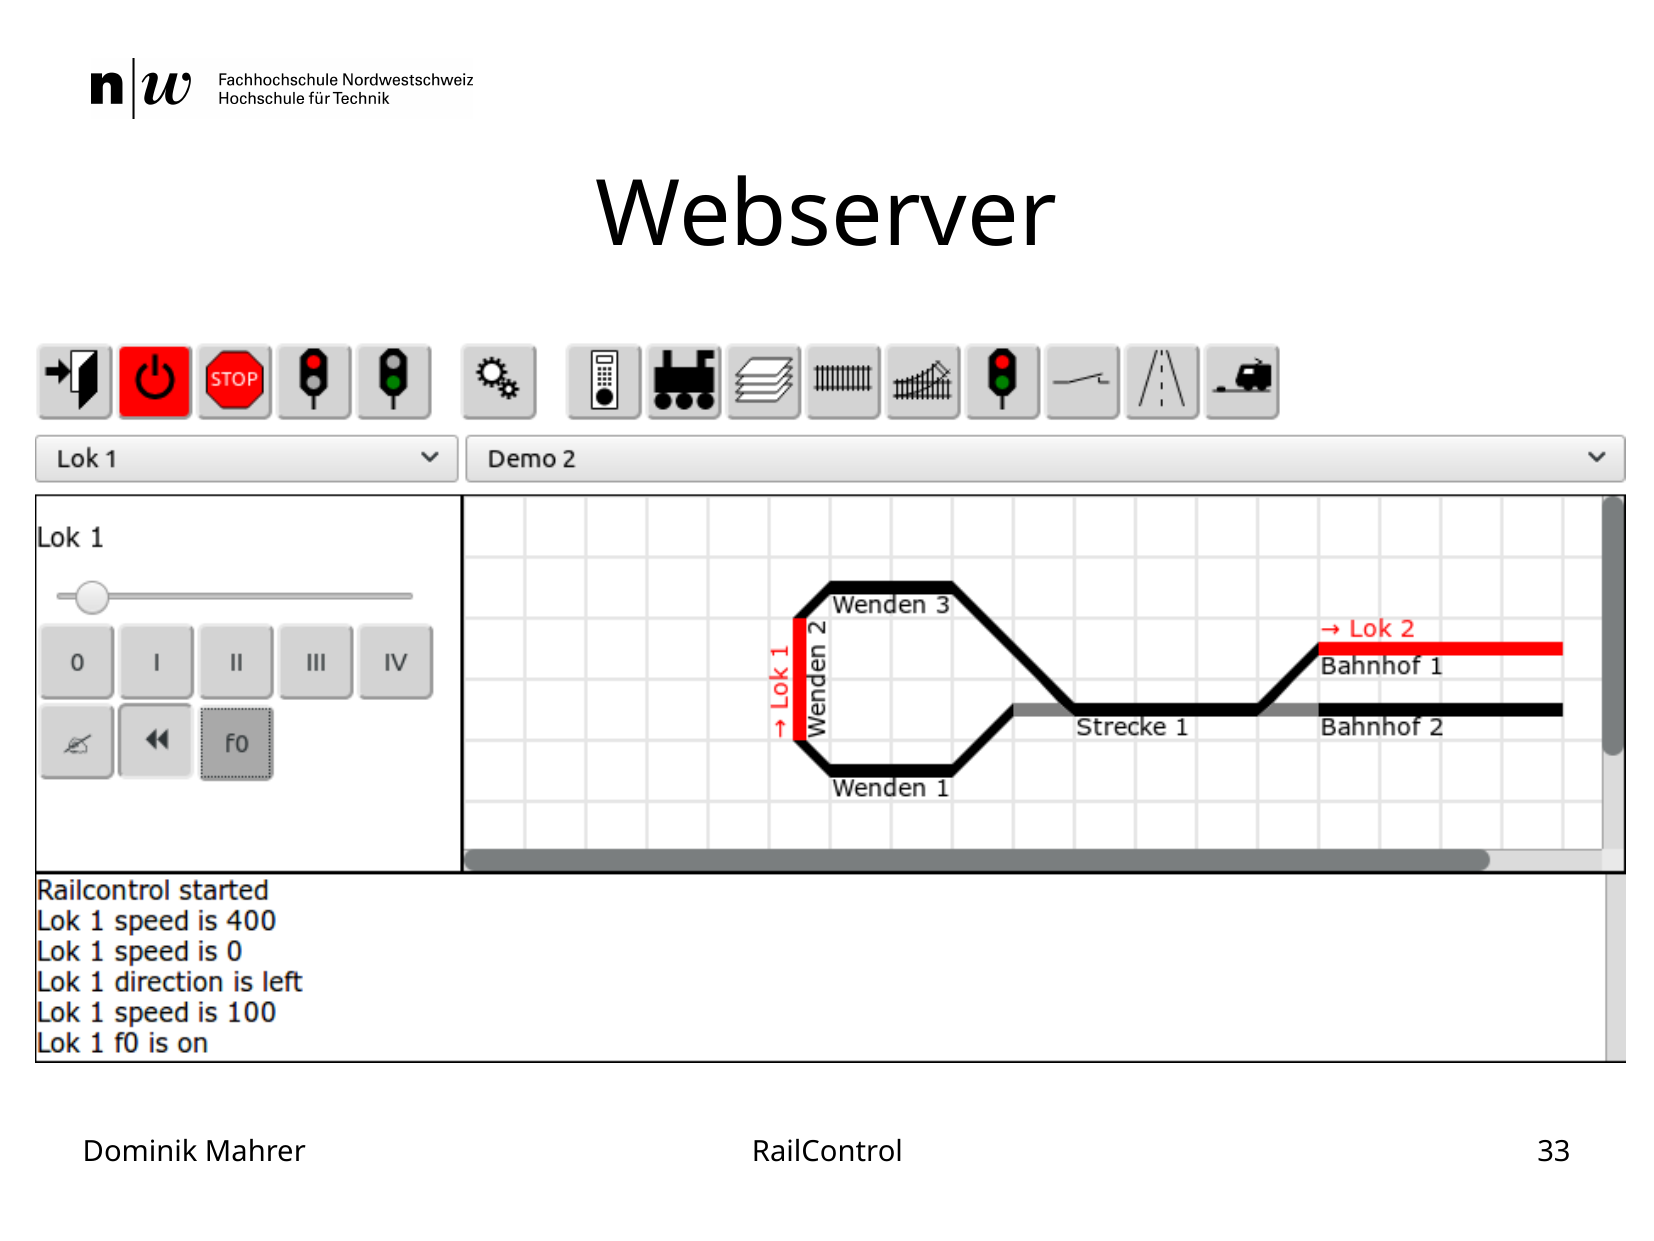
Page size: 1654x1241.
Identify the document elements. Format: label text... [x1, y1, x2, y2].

picture [91, 58, 473, 119]
title Webserver [82, 153, 1571, 267]
picture [35, 342, 1626, 1063]
